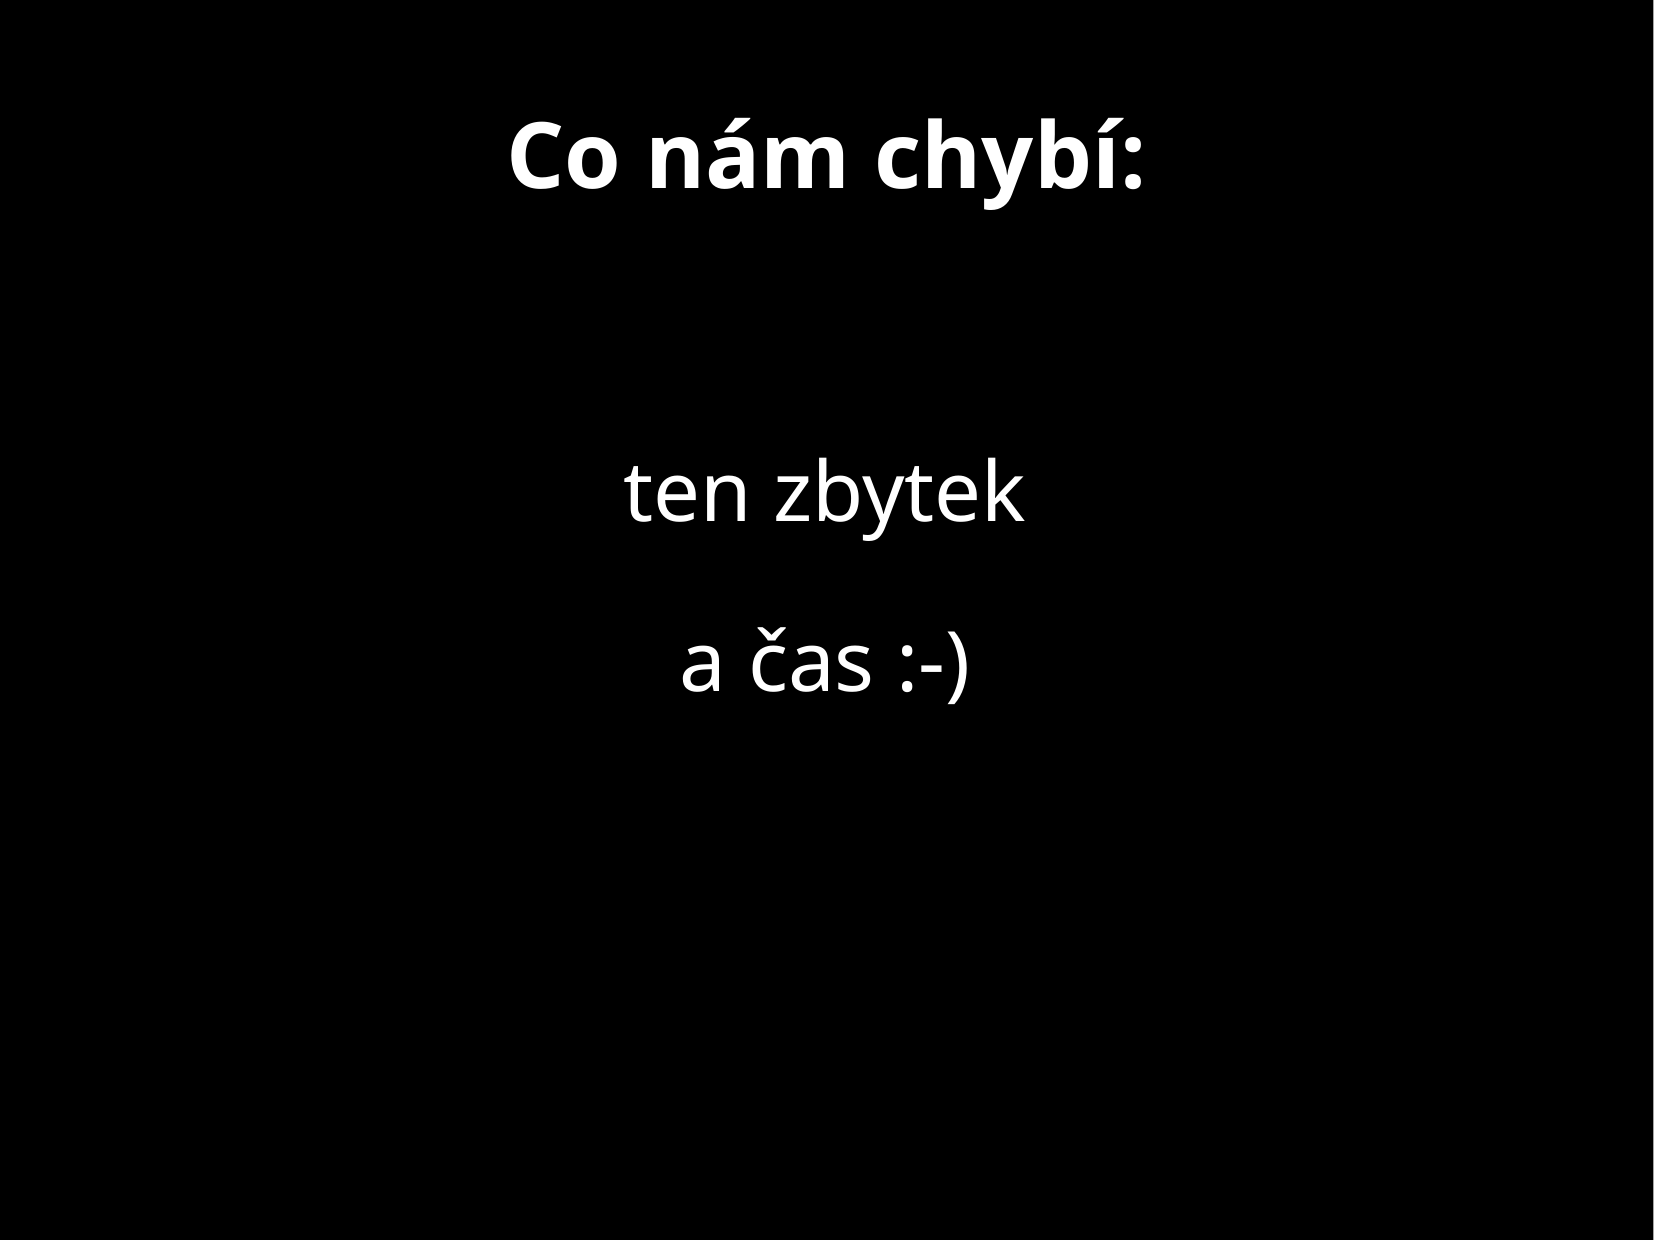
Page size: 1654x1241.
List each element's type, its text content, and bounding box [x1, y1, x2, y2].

text_box ten zbytek a čas :-) [75, 367, 1576, 630]
title Co nám chybí: [82, 49, 1571, 257]
